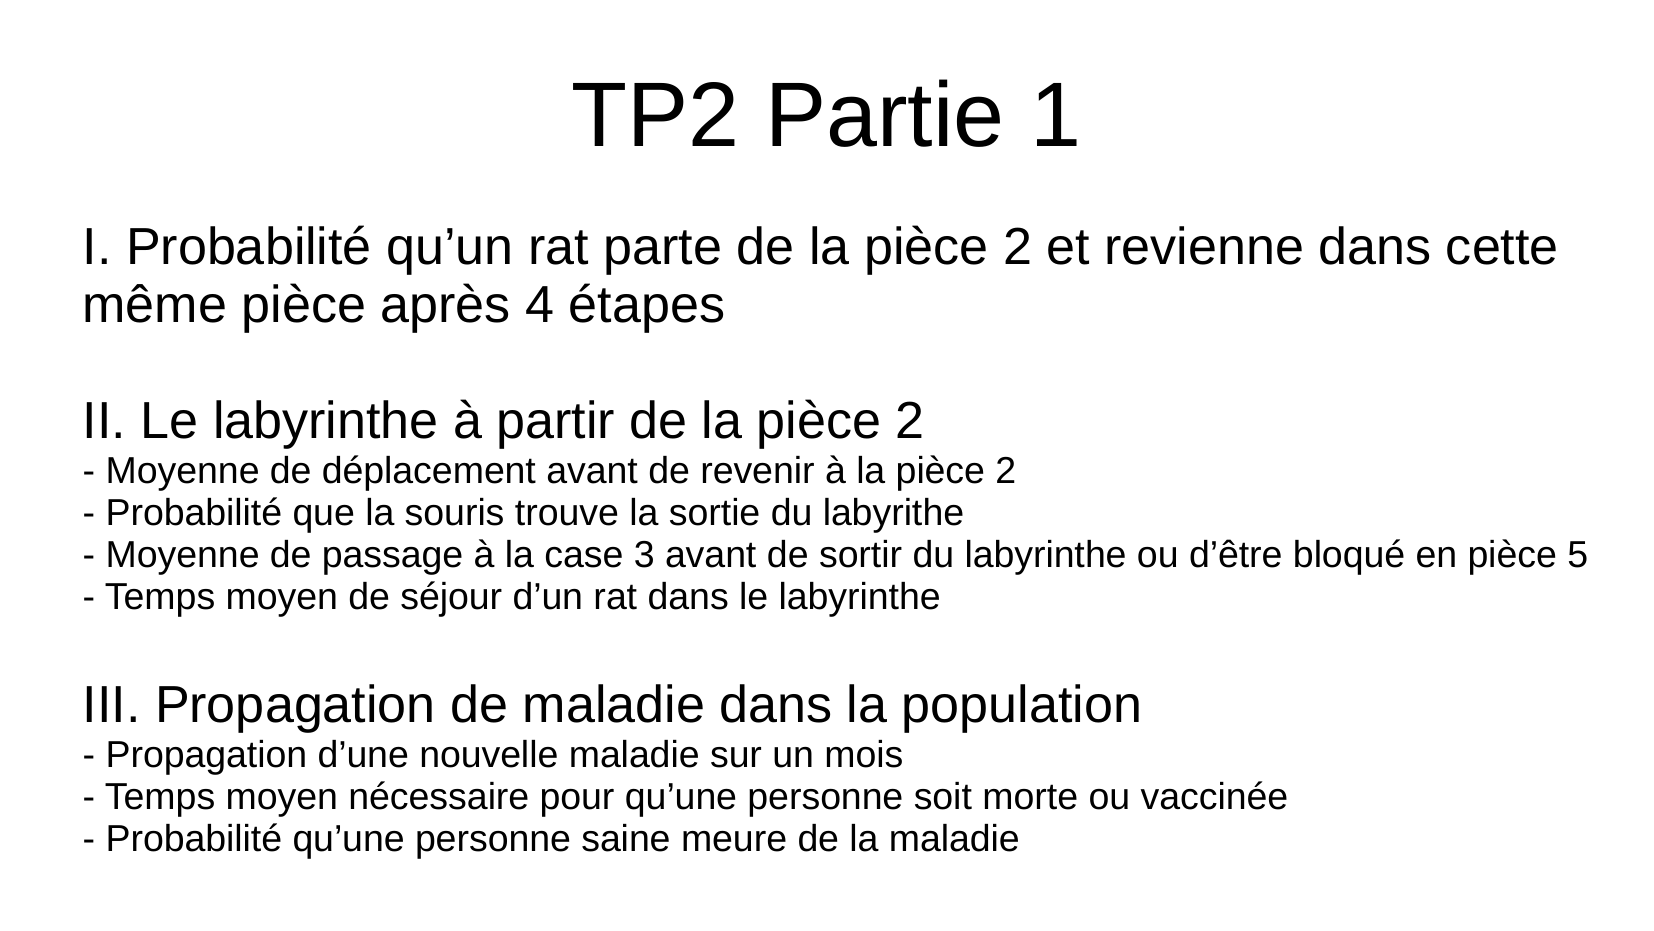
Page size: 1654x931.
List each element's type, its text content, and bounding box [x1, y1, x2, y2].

subtitle I. Probabilité qu’un rat parte de la pièce 2 et revienne dans cette même pièce après 4 étapes II. Le labyrinthe à partir de la pièce 2 - Moyenne de déplacement avant de revenir à la pièce 2 - Probabilité que la souris trouve la sortie du labyrithe - Moyenne de passage à la case 3 avant de sortir du labyrinthe ou d’être bloqué en pièce 5 - Temps moyen de séjour d’un rat dans le labyrinthe III. Propagation de maladie dans la population - Propagation d’une nouvelle maladie sur un mois - Temps moyen nécessaire pour qu’une personne soit morte ou vaccinée - Probabilité qu’une personne saine meure de la maladie [82, 217, 1613, 902]
title TP2 Partie 1 [82, 37, 1571, 193]
